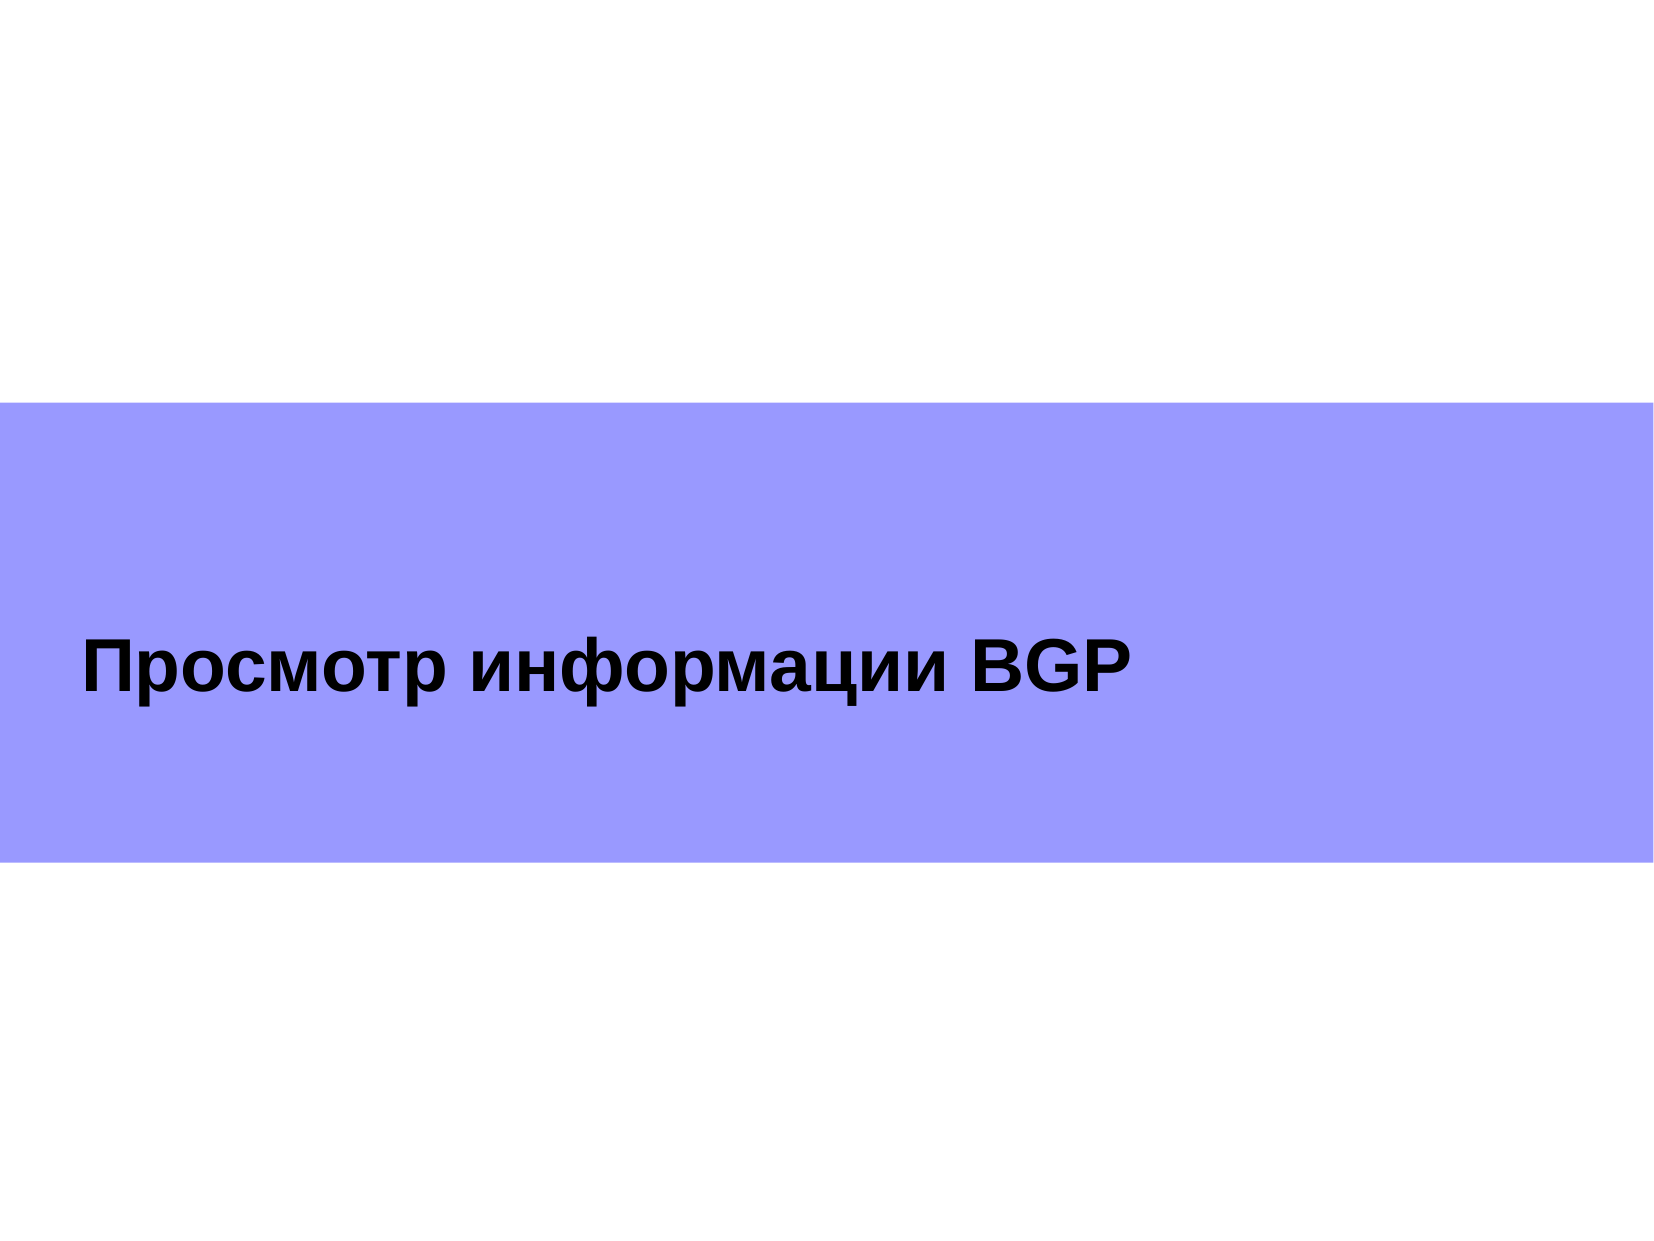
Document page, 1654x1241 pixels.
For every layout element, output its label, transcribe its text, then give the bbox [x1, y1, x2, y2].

text_box Просмотр информации BGP [67, 620, 1530, 772]
